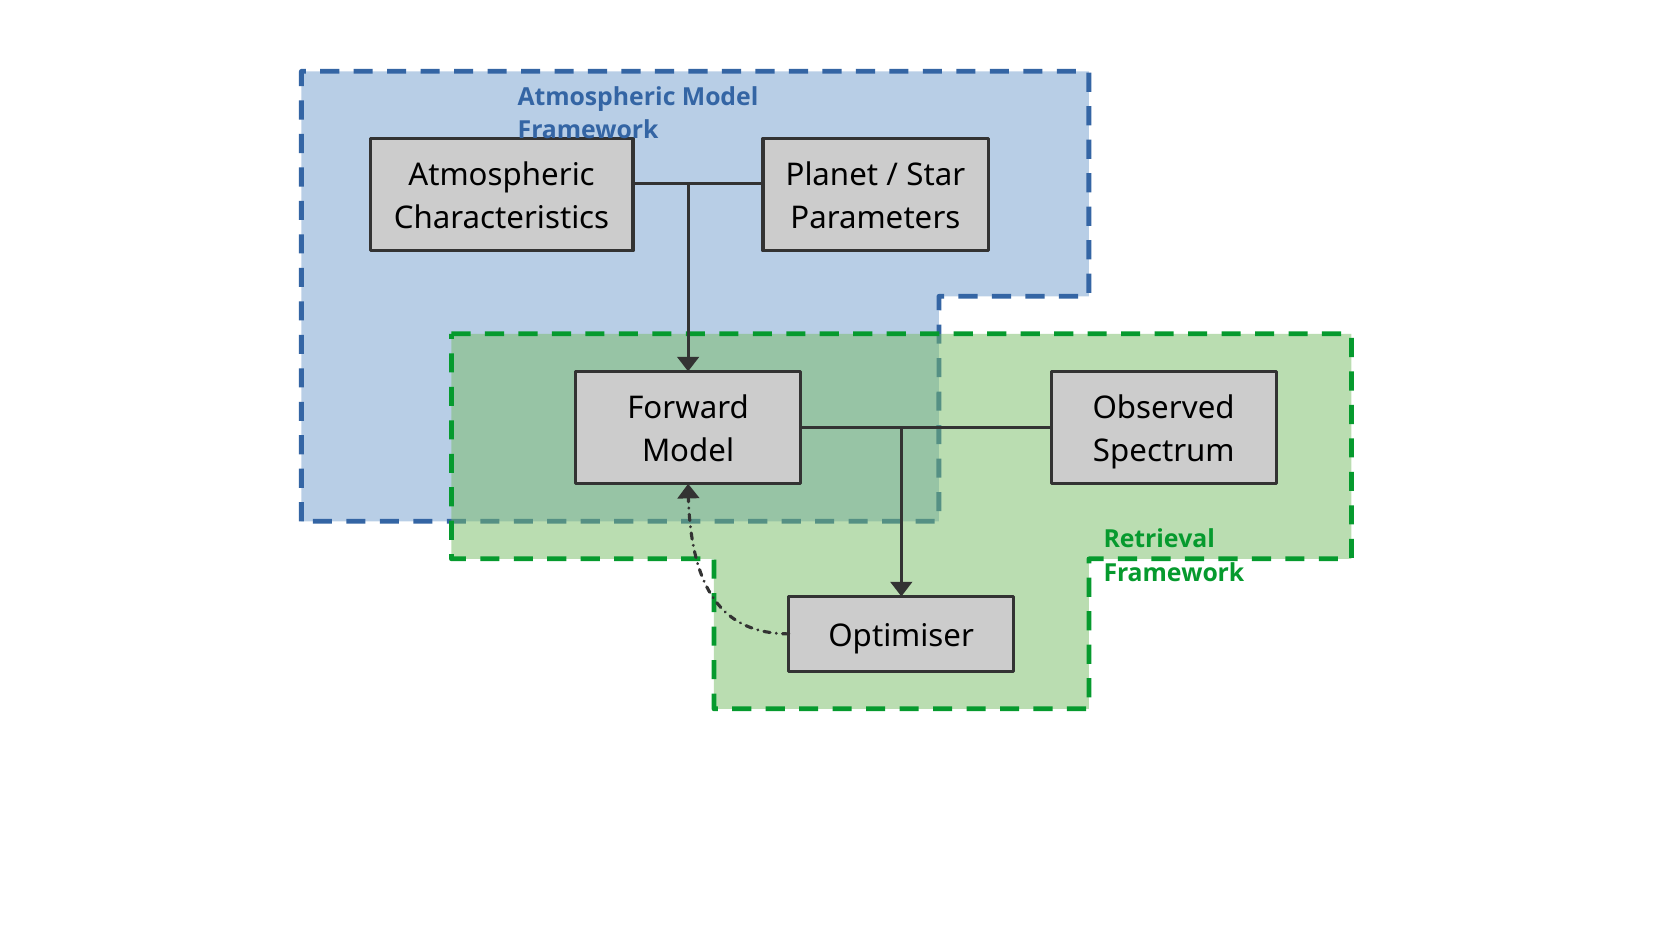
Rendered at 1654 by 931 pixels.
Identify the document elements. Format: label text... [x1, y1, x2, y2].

text_box [634, 148, 763, 182]
text_box Optimiser [788, 596, 1014, 672]
text_box Forward Model [575, 371, 801, 484]
text_box [301, 71, 1352, 709]
text_box Atmospheric Model Framework [502, 71, 888, 148]
text_box Planet / Star Parameters [763, 138, 989, 251]
text_box Observed Spectrum [1051, 371, 1277, 484]
text_box Retrieval Framework [1088, 513, 1353, 590]
text_box Atmospheric Characteristics [370, 138, 634, 251]
